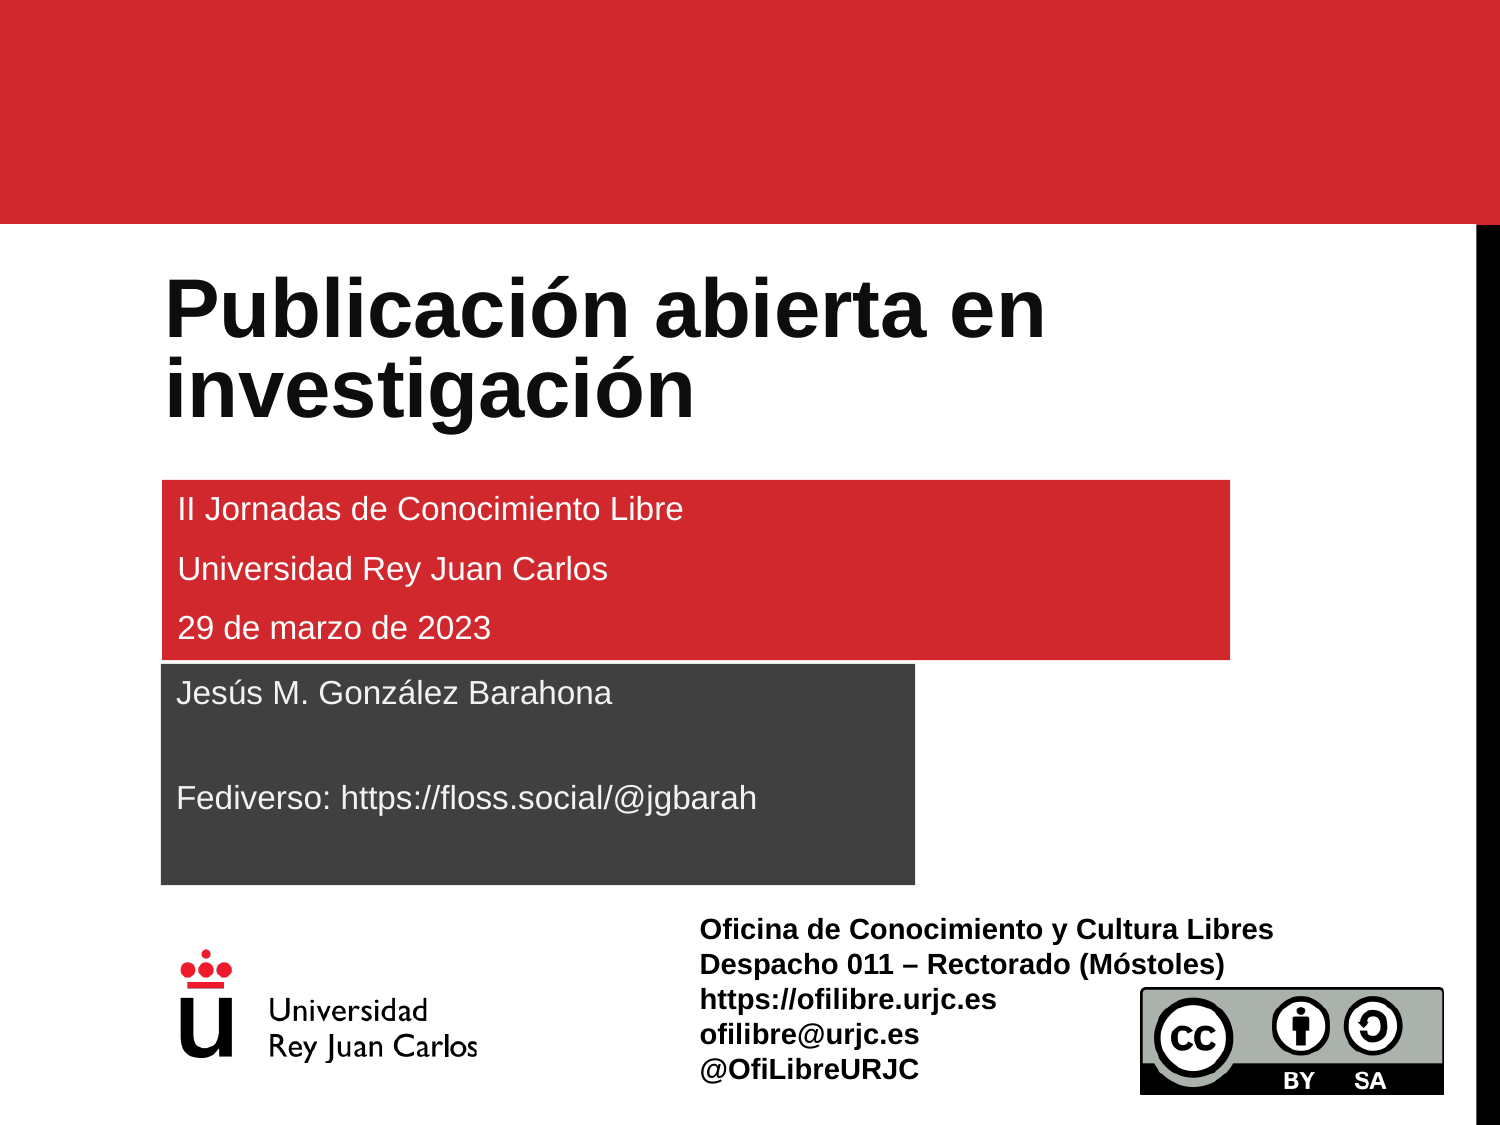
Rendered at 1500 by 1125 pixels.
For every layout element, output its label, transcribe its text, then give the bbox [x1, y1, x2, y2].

text_box II Jornadas de Conocimiento Libre Universidad Rey Juan Carlos 29 de marzo de 2023 [162, 479, 1231, 661]
text_box Oficina de Conocimiento y Cultura Libres Despacho 011 – Rectorado (Móstoles) https://ofilibre.urjc.es ofilibre@urjc.es @OfiLibreURJC [684, 902, 1306, 1097]
text_box [0, 0, 1500, 224]
picture [1140, 987, 1444, 1096]
text_box Publicación abierta en investigación [149, 179, 1382, 521]
text_box Jesús M. González Barahona Fediverso: https://floss.social/@jgbarah [160, 663, 916, 886]
picture [180, 949, 477, 1063]
